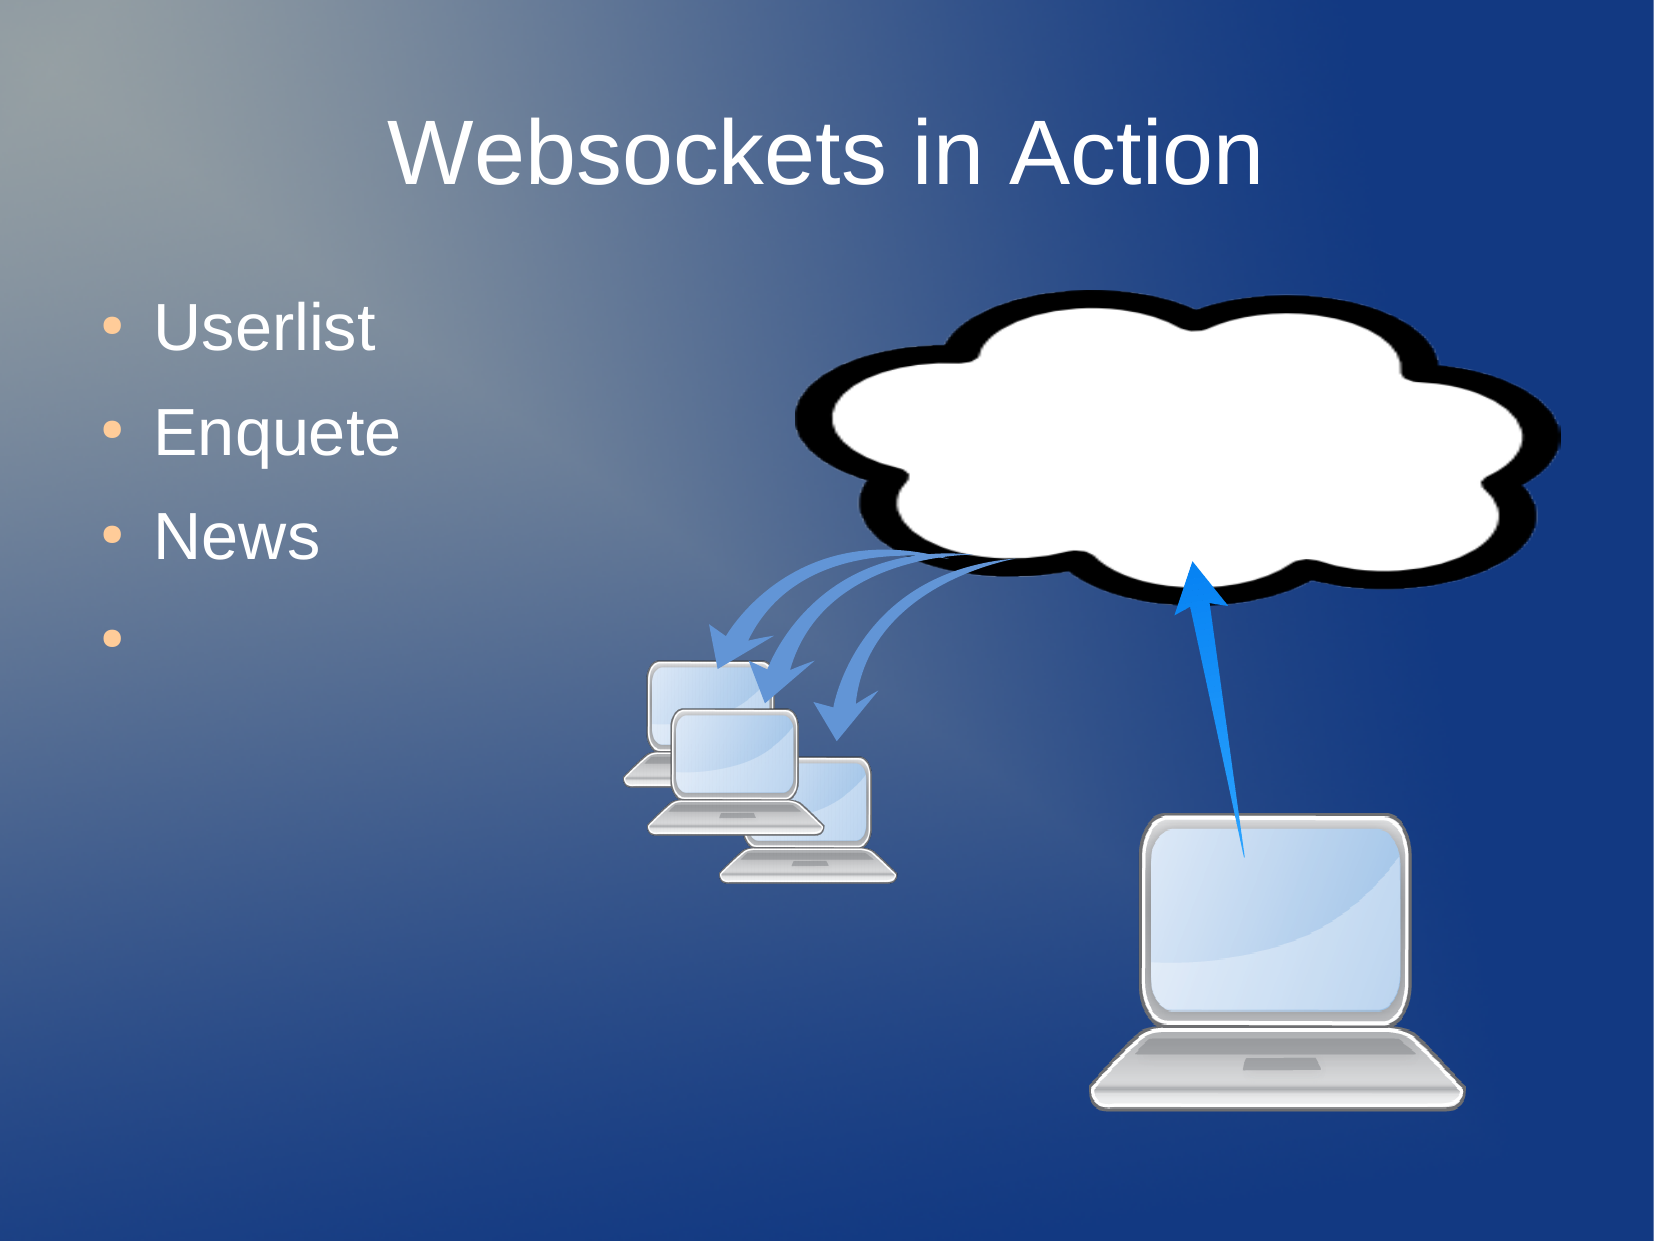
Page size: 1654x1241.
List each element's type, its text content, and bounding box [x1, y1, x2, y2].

title Websockets in Action [82, 49, 1571, 257]
picture [0, 0, 1654, 1241]
list Userlist Enquete News [82, 290, 1571, 1109]
